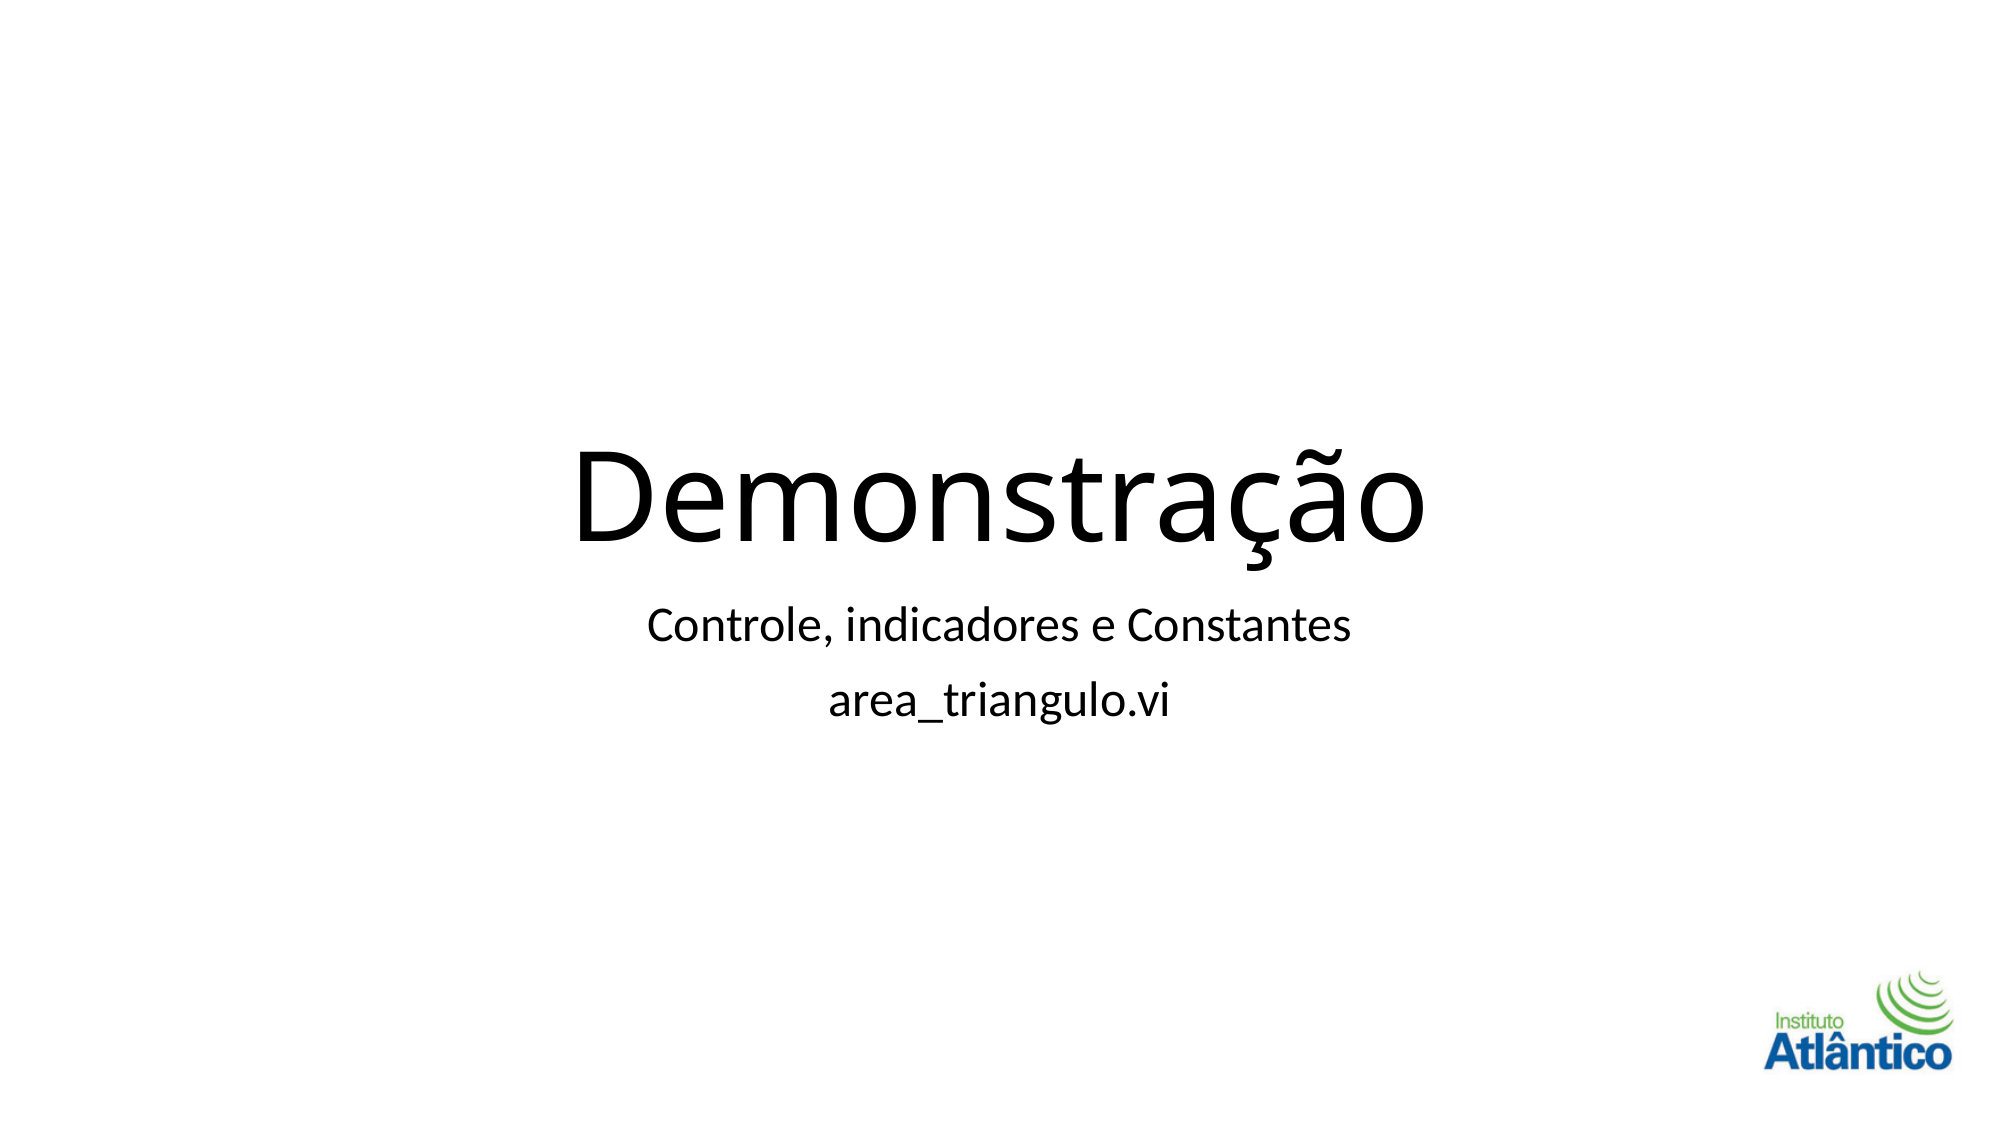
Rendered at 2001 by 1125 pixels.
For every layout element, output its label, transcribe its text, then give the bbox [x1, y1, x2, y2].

subtitle Controle, indicadores e Constantes area_triangulo.vi [249, 590, 1750, 863]
title Demonstração [249, 184, 1750, 576]
picture [1717, 930, 2000, 1120]
